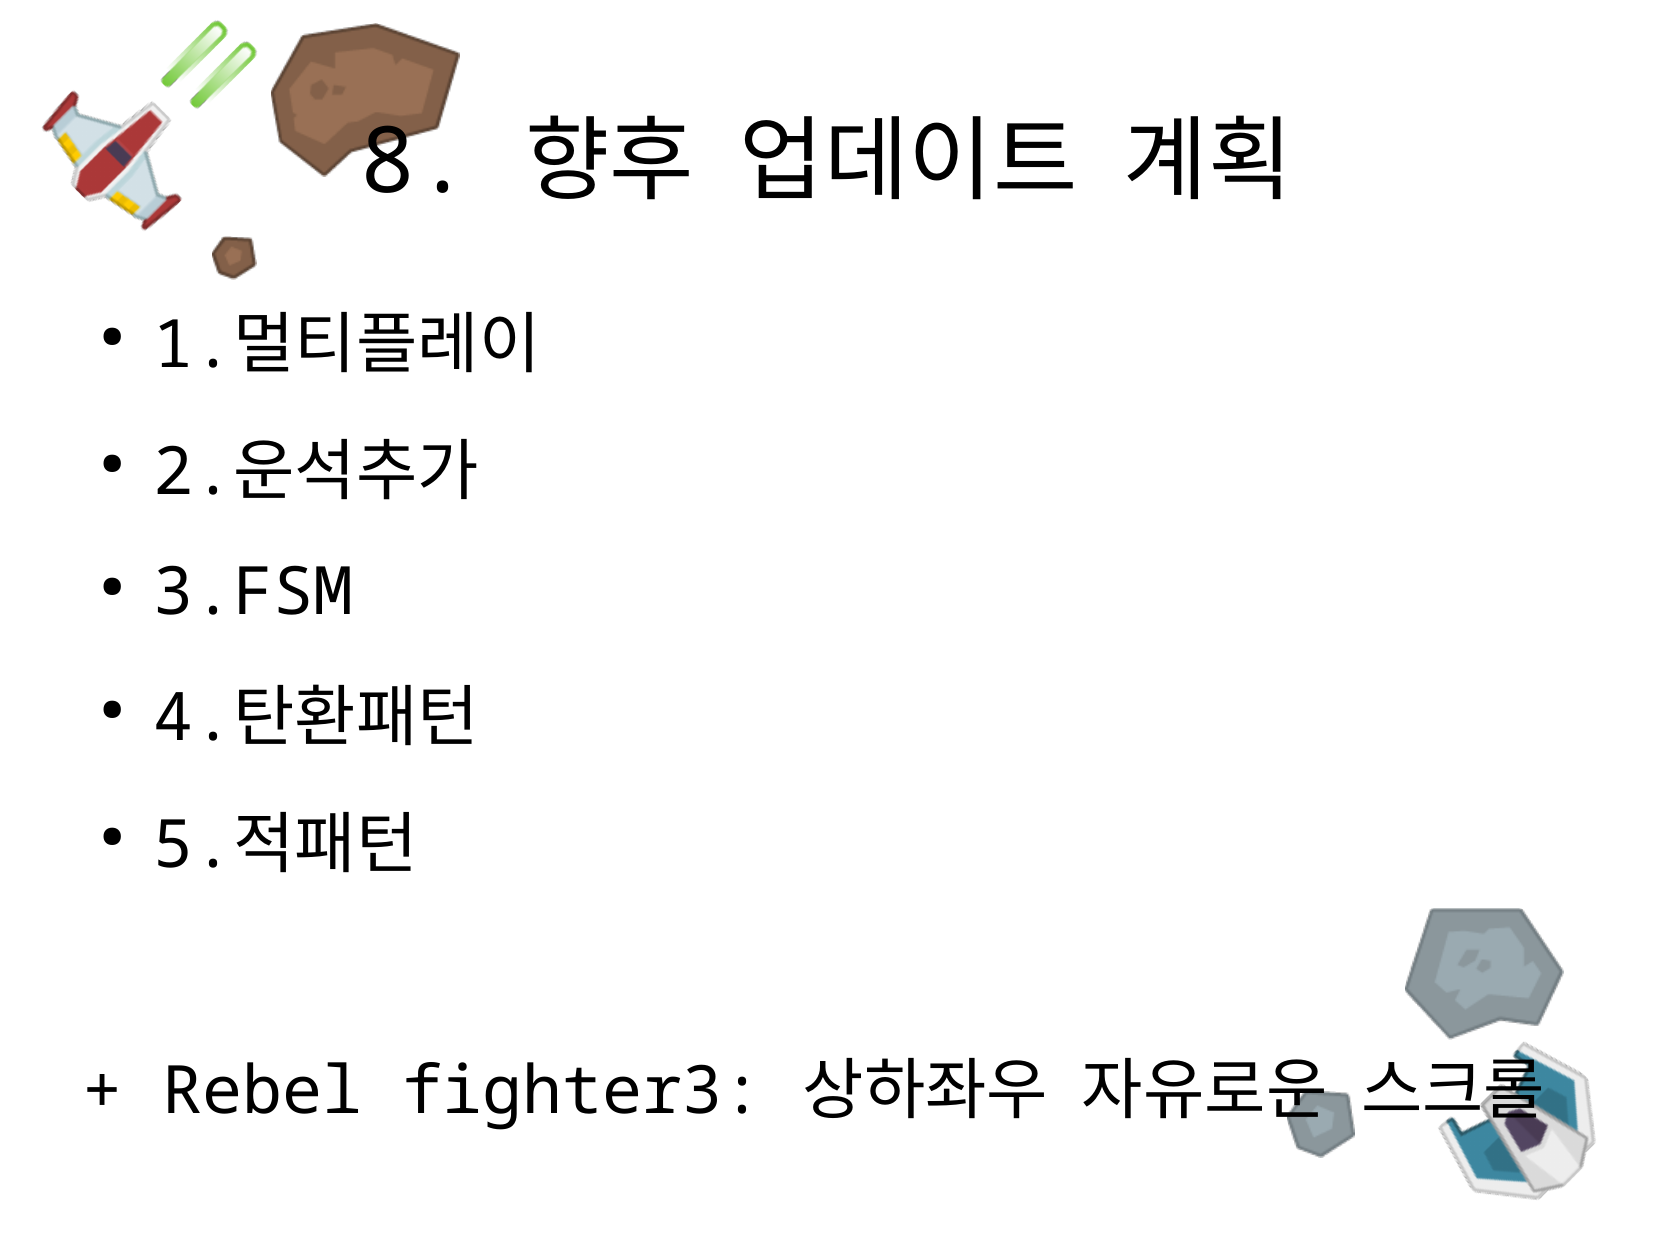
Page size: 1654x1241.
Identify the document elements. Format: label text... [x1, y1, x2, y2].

picture [1287, 1109, 1355, 1158]
picture [212, 257, 257, 280]
picture [24, 81, 82, 197]
picture [235, 38, 256, 49]
picture [1423, 1061, 1630, 1235]
picture [271, 23, 460, 49]
title 8. 향후 업데이트 계획 [82, 49, 1571, 257]
picture [184, 17, 231, 49]
list 1.멀티플레이 2.운석추가 3.FSM 4.탄환패턴 5.적패턴 + Rebel fighter3: 상하좌우 자유로운 스크롤 [82, 290, 1571, 1109]
